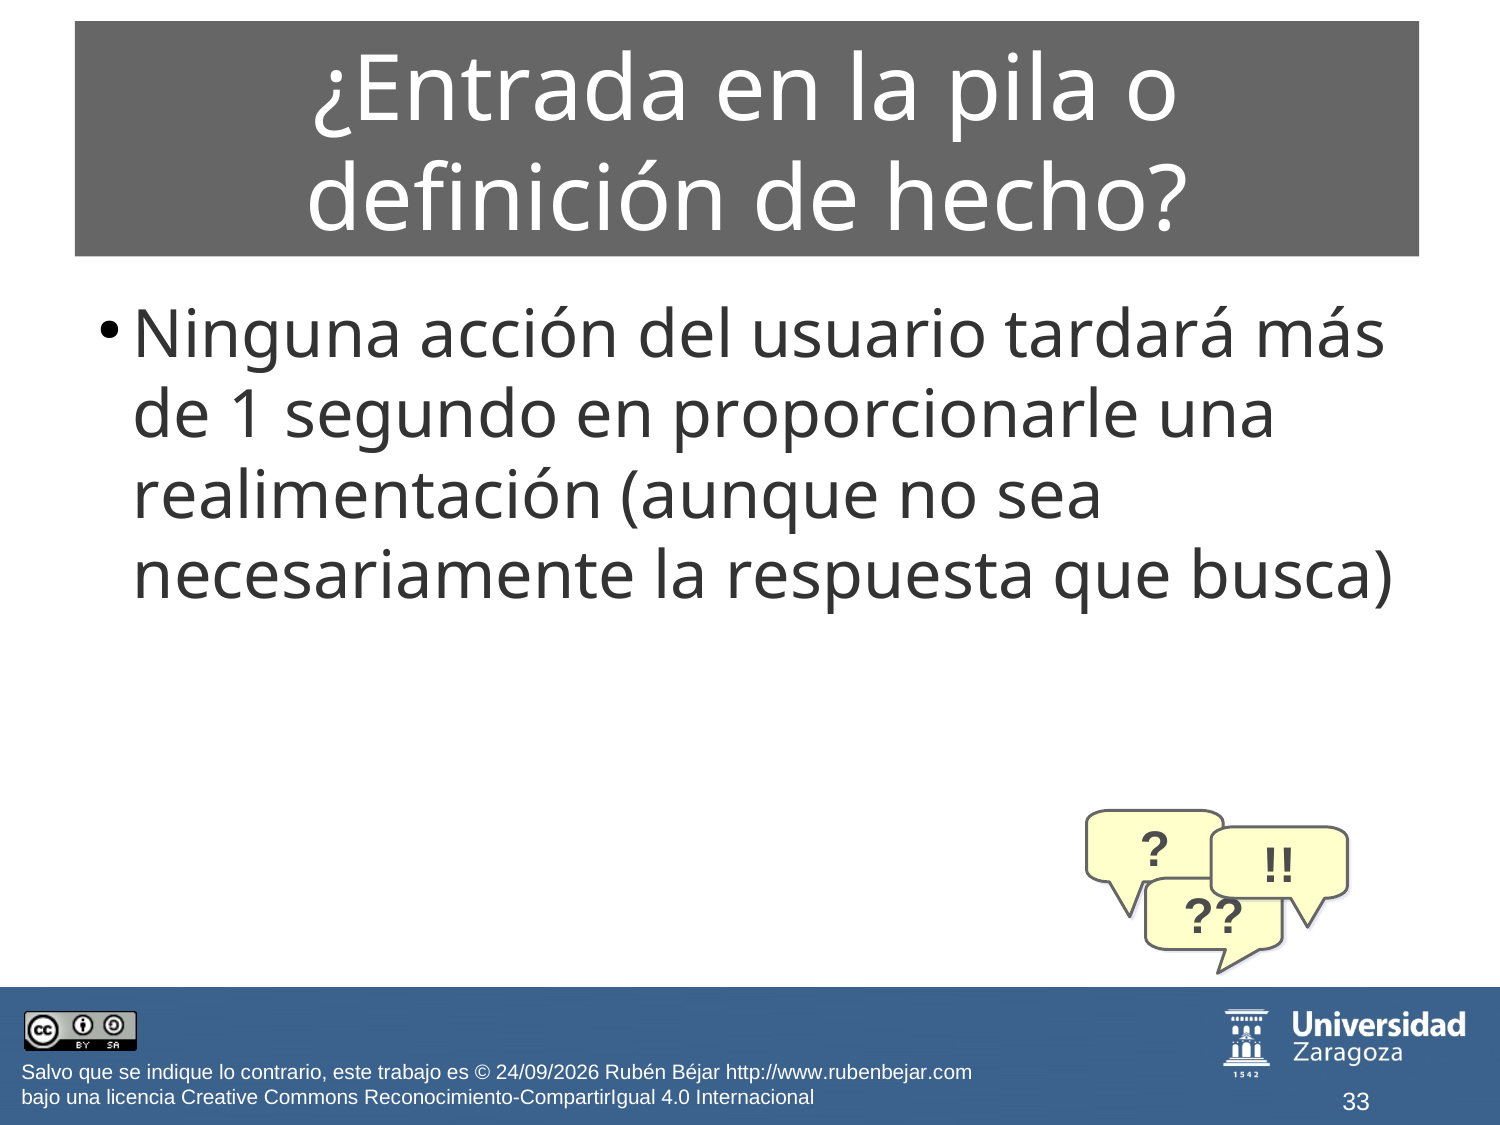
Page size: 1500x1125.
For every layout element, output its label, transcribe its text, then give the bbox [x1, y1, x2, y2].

picture [0, 987, 1500, 1125]
text_box !! [1211, 826, 1348, 928]
text_box ?? [1145, 878, 1283, 974]
list Ninguna acción del usuario tardará más de 1 segundo en proporcionarle una realimentación (aunque no sea necesariamente la respuesta que busca) [82, 283, 1418, 957]
text_box ? [1086, 810, 1224, 917]
title ¿Entrada en la pila o definición de hecho? [74, 21, 1420, 257]
